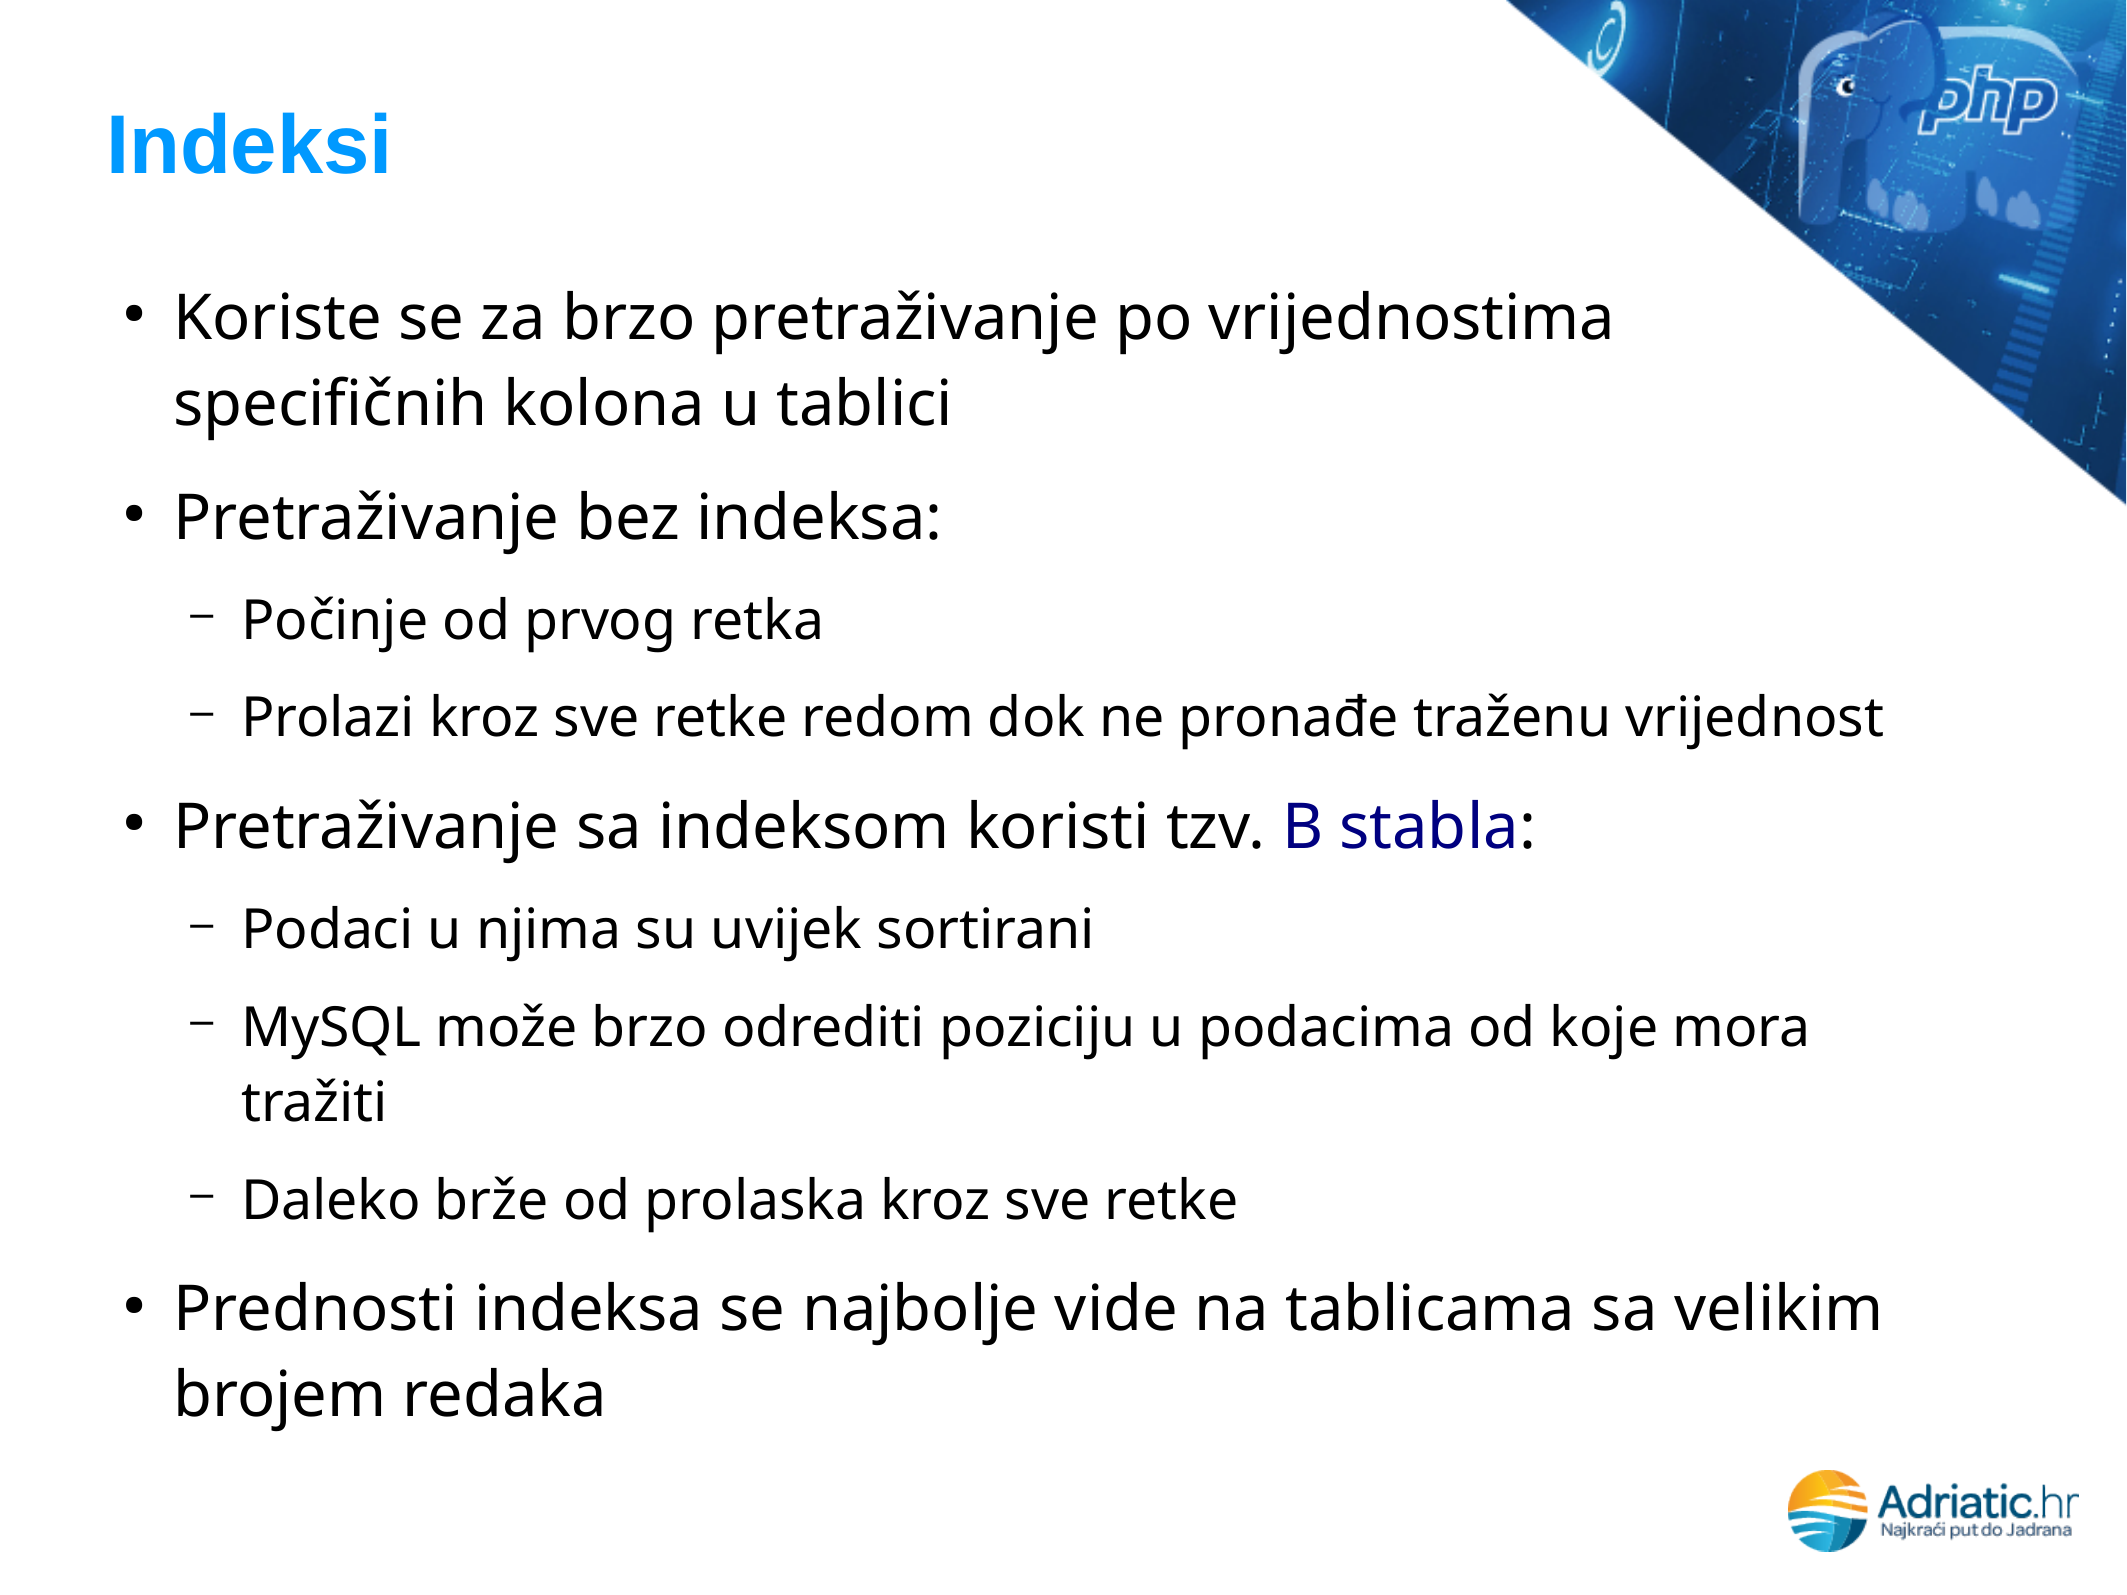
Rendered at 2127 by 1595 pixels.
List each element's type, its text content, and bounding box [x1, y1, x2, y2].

picture [1788, 1470, 2079, 1552]
list Koriste se za brzo pretraživanje po vrijednostima specifičnih kolona u tablici Pretraživanje bez indeksa: Počinje od prvog retka Prolazi kroz sve retke redom dok ne pronađe traženu vrijednost Pretraživanje sa indeksom koristi tzv. B stabla: Podaci u njima su uvijek sortirani MySQL može brzo odrediti poziciju u podacima od koje mora tražiti Daleko brže od prolaska kroz sve retke Prednosti indeksa se najbolje vide na tablicama sa velikim brojem redaka [106, 271, 1947, 1453]
title Indeksi [106, 70, 1630, 219]
picture [1505, 0, 2127, 625]
